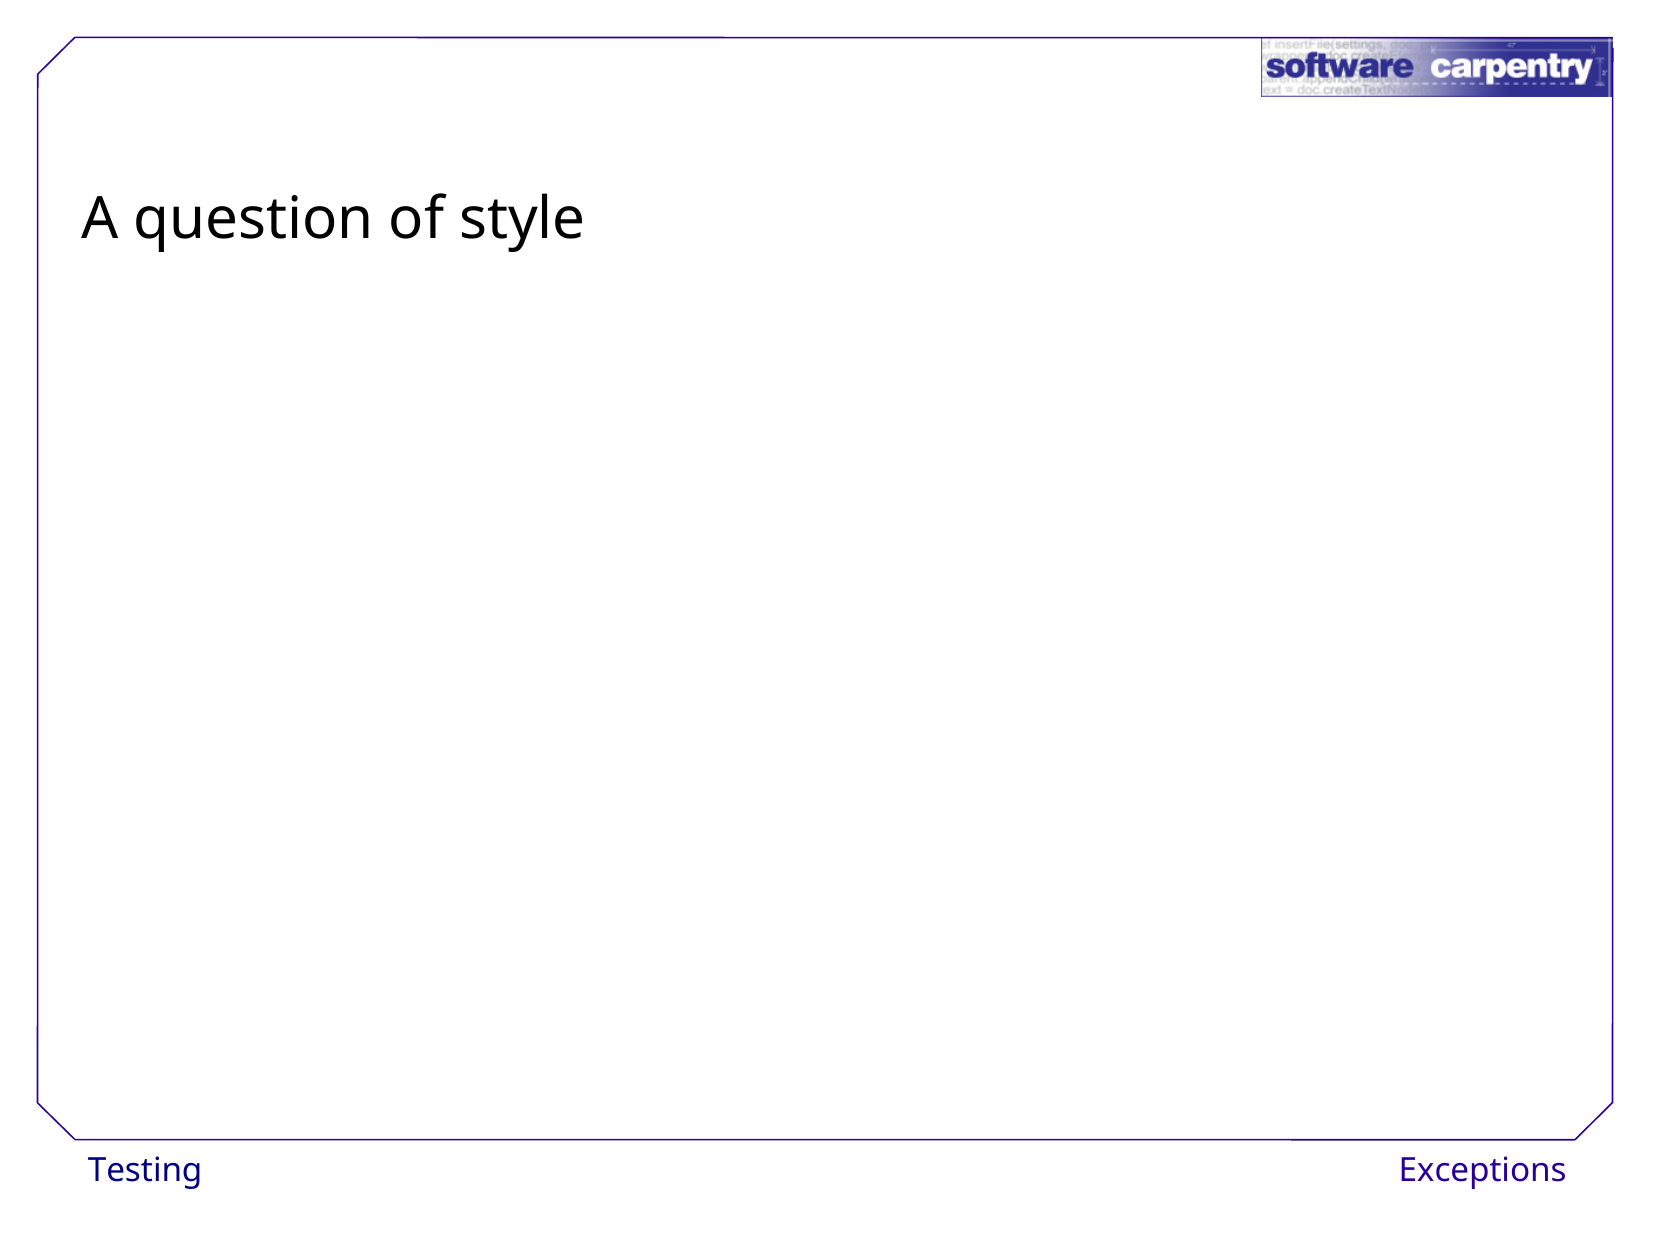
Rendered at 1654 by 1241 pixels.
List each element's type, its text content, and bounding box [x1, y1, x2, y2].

text_box A question of style [66, 138, 751, 259]
picture [1261, 39, 1613, 97]
